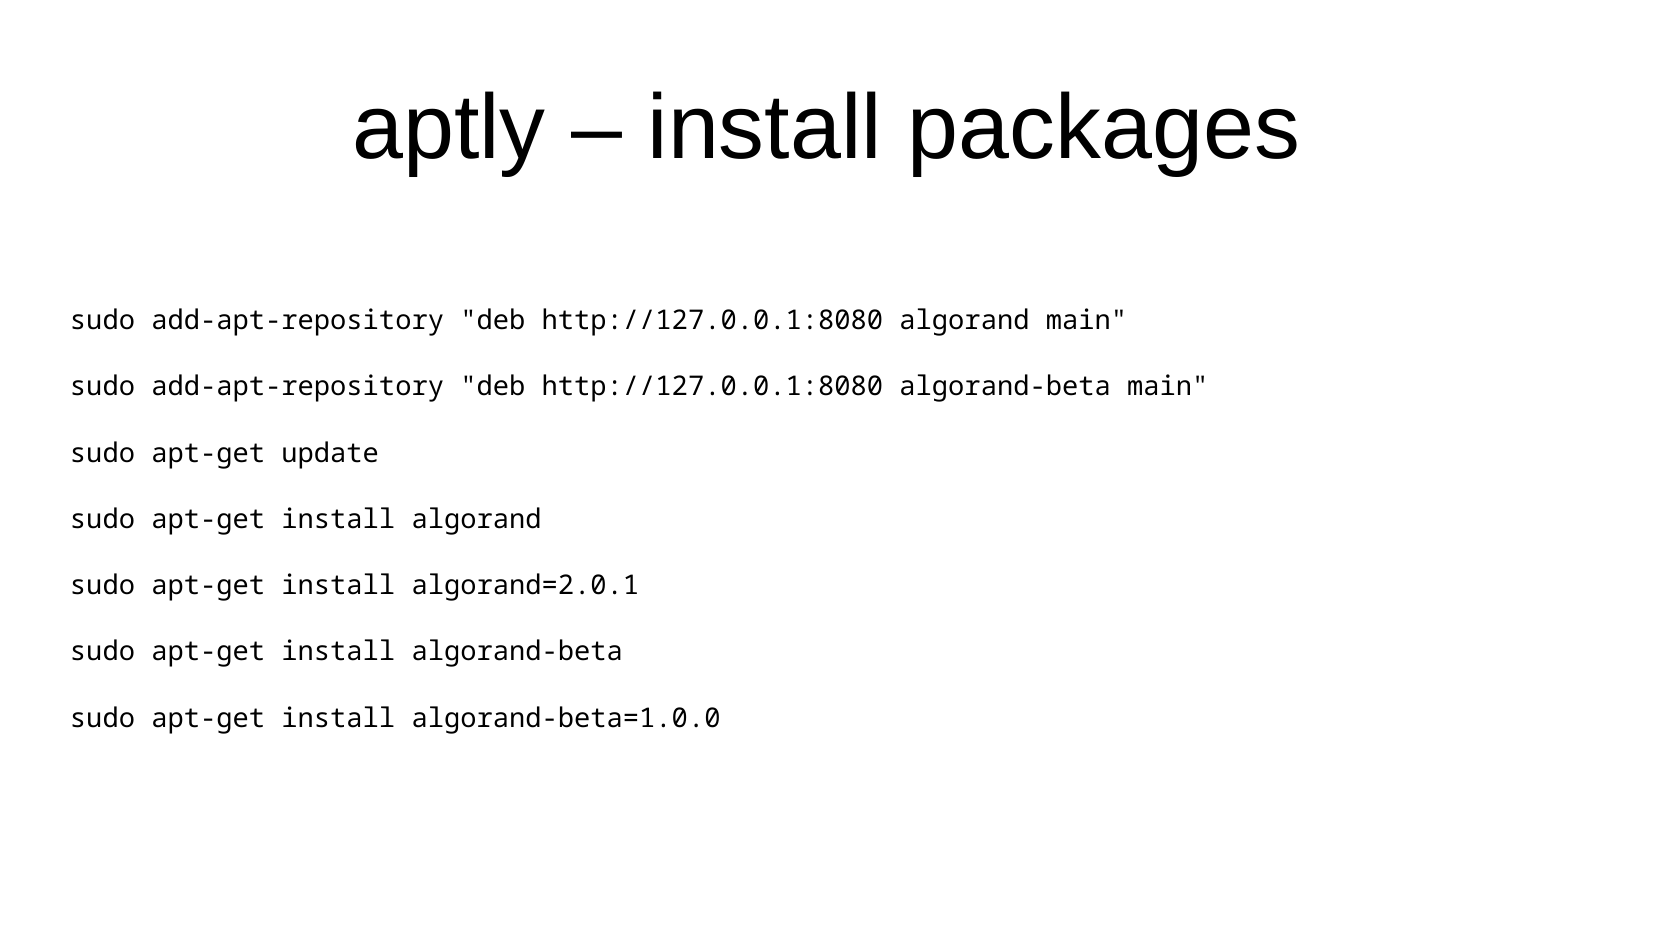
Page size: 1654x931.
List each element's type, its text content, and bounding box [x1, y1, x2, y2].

list sudo add-apt-repository "deb http://127.0.0.1:8080 algorand main" sudo add-apt-repository "deb http://127.0.0.1:8080 algorand-beta main" sudo apt-get update sudo apt-get install algorand sudo apt-get install algorand=2.0.1 sudo apt-get install algorand-beta sudo apt-get install algorand-beta=1.0.0 [0, 234, 1575, 812]
title aptly – install packages [82, 48, 1571, 205]
